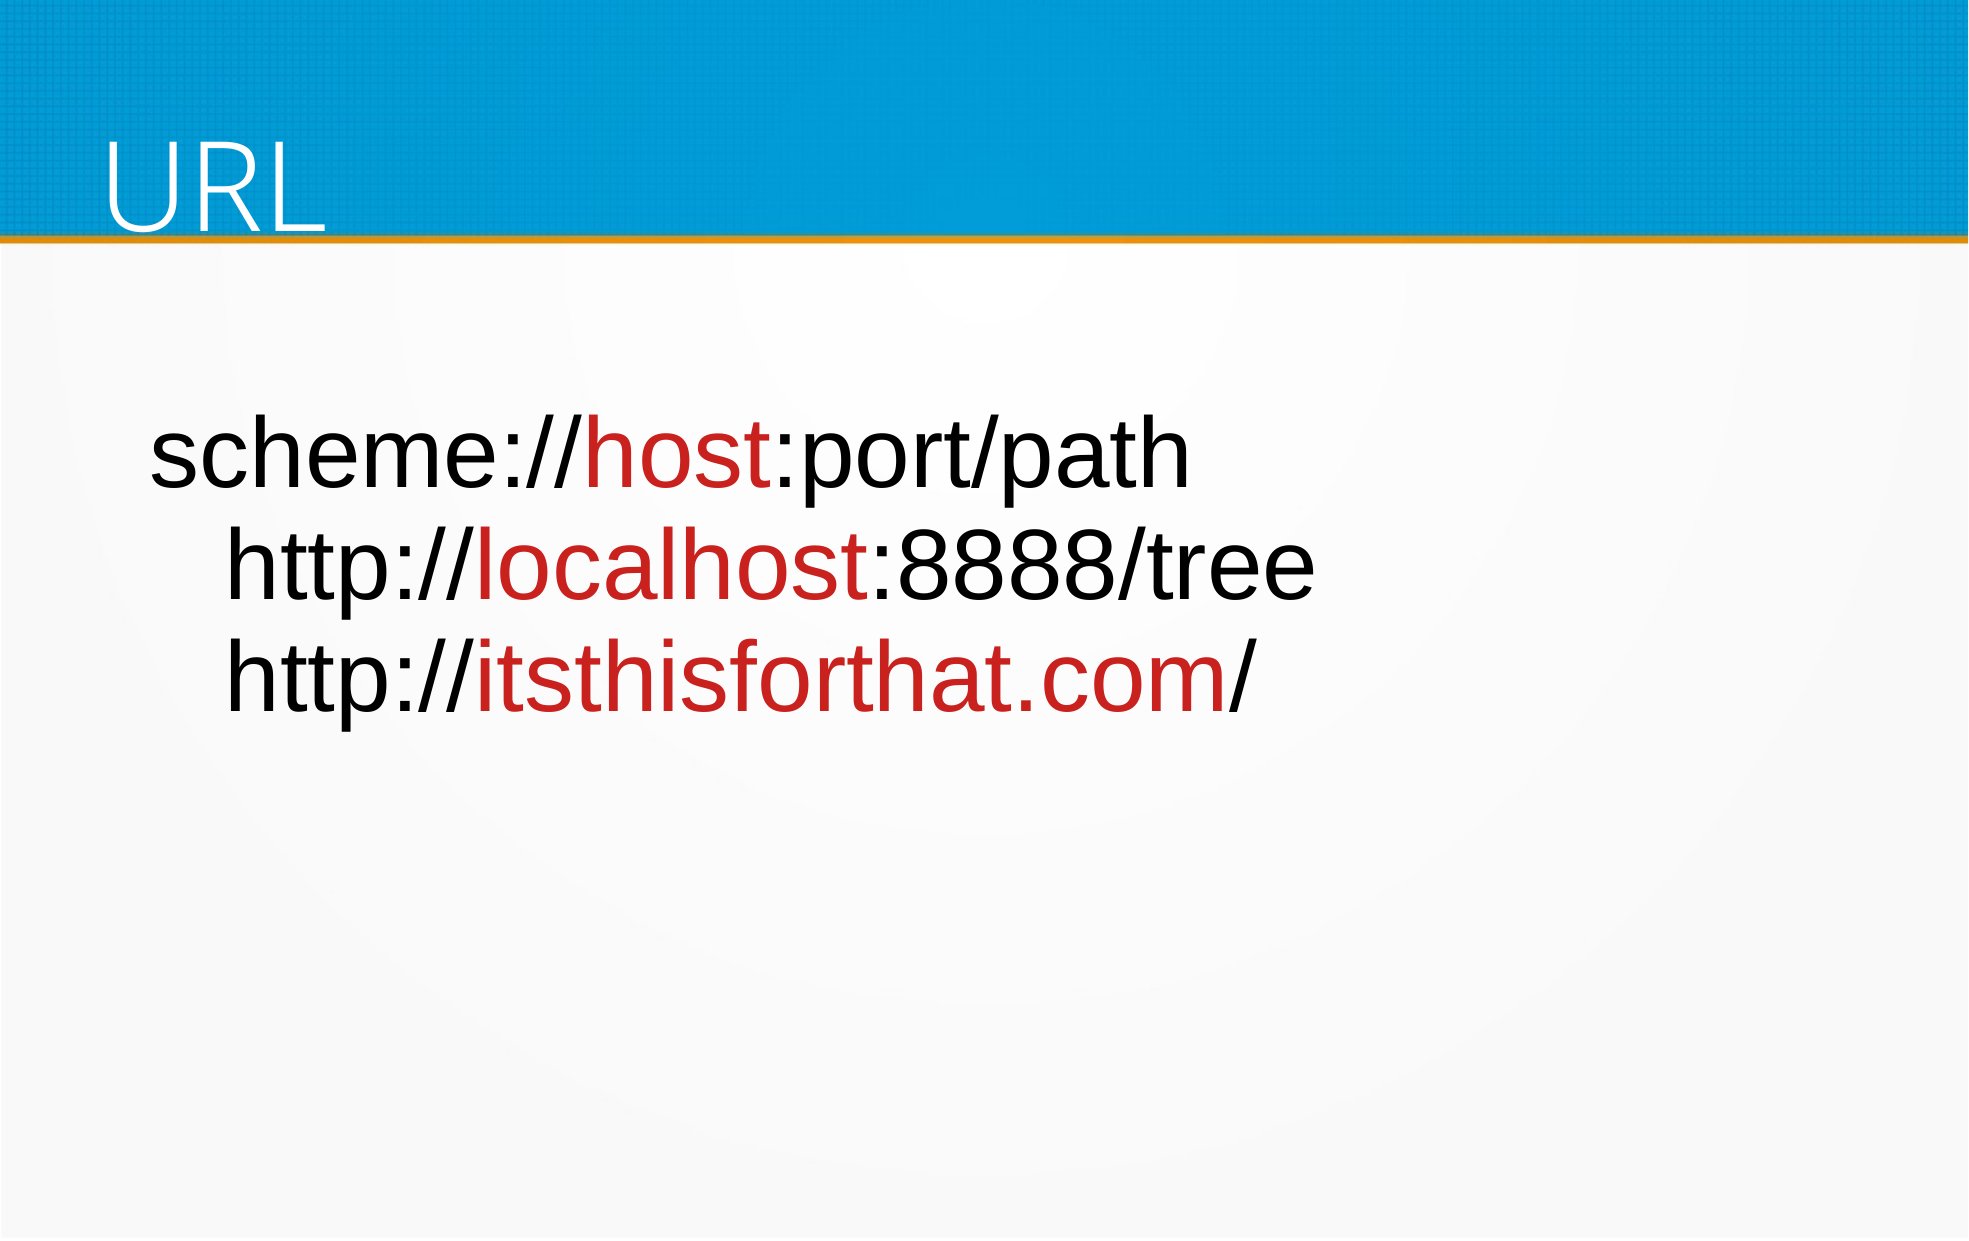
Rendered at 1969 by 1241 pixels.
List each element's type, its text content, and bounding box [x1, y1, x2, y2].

picture [0, 233, 1969, 1241]
title URL [98, 49, 1870, 257]
text_box scheme://host:port/path http://localhost:8888/tree http://itsthisforthat.com/ [135, 390, 1801, 741]
